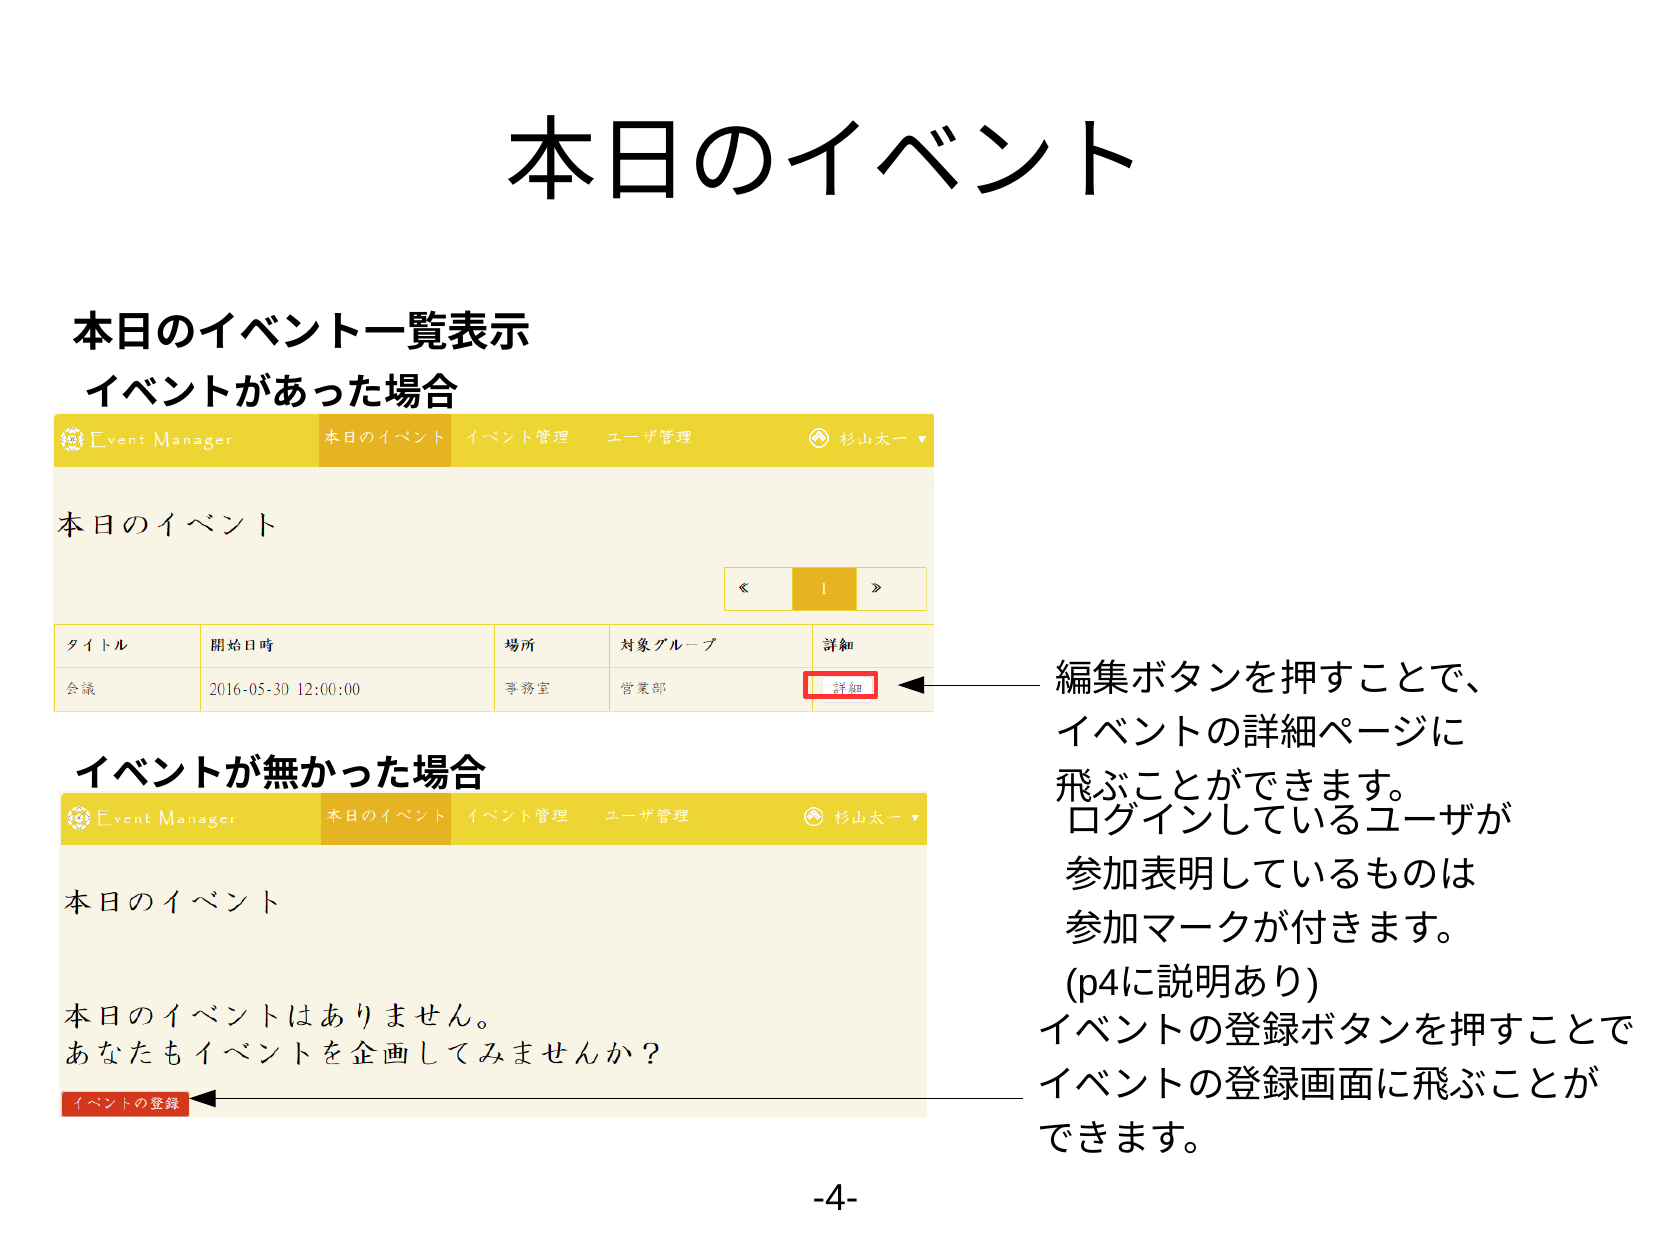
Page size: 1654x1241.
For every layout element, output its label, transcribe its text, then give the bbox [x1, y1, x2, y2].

title 本日のイベント [82, 49, 1571, 257]
text_box ログインしているユーザが 参加表明しているものは 参加マークが付きます。 (p4に説明あり) [1050, 782, 1489, 952]
text_box 本日のイベント一覧表示 [57, 290, 626, 367]
picture [53, 413, 934, 712]
text_box イベントが無かった場合 [60, 735, 544, 815]
text_box -4- [0, 1169, 1654, 1227]
text_box 編集ボタンを押すことで、 イベントの詳細ページに 飛ぶことができます。 [1040, 640, 1465, 768]
text_box イベントの登録ボタンを押すことで イベントの登録画面に飛ぶことが できます。 [1022, 992, 1583, 1120]
text_box イベントがあった場合 [69, 354, 438, 407]
picture [59, 791, 927, 1117]
